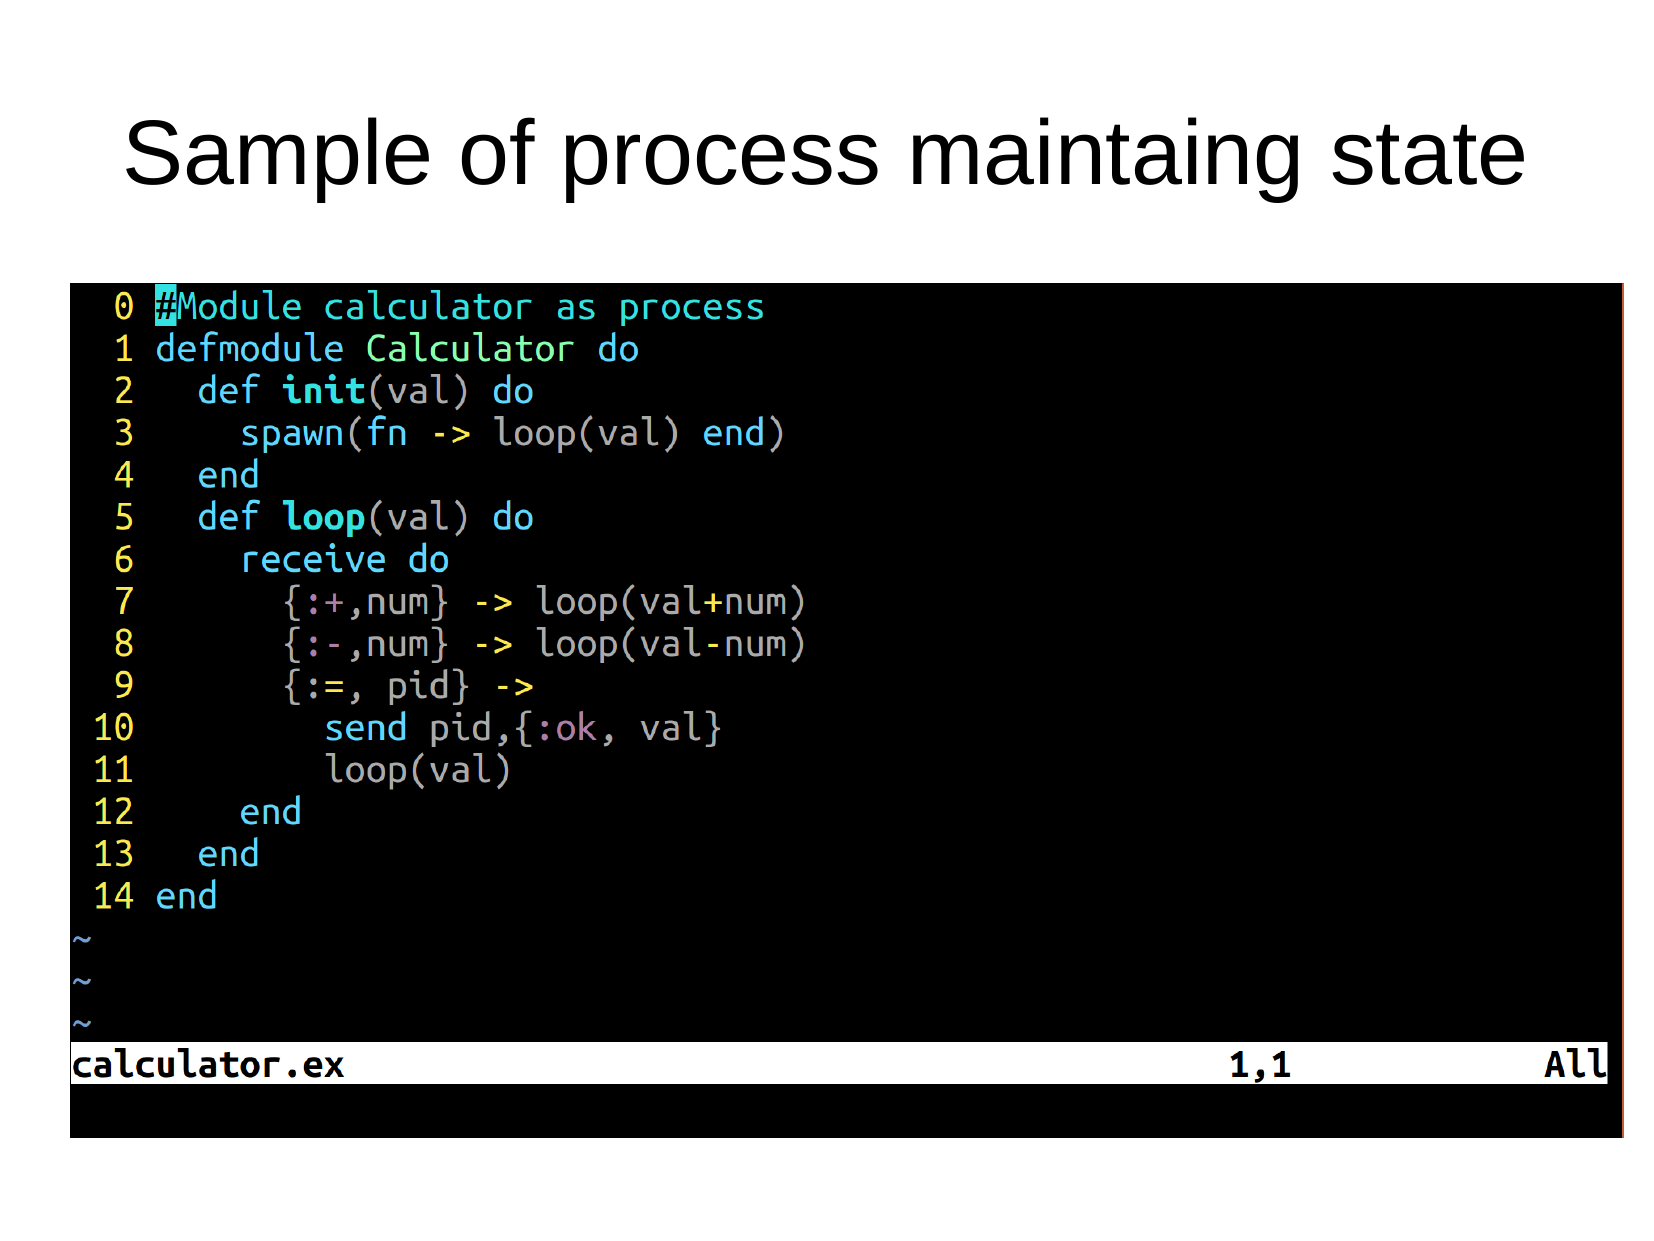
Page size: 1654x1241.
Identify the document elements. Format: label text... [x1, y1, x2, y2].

title Sample of process maintaing state [82, 49, 1571, 257]
picture [70, 283, 1624, 1138]
